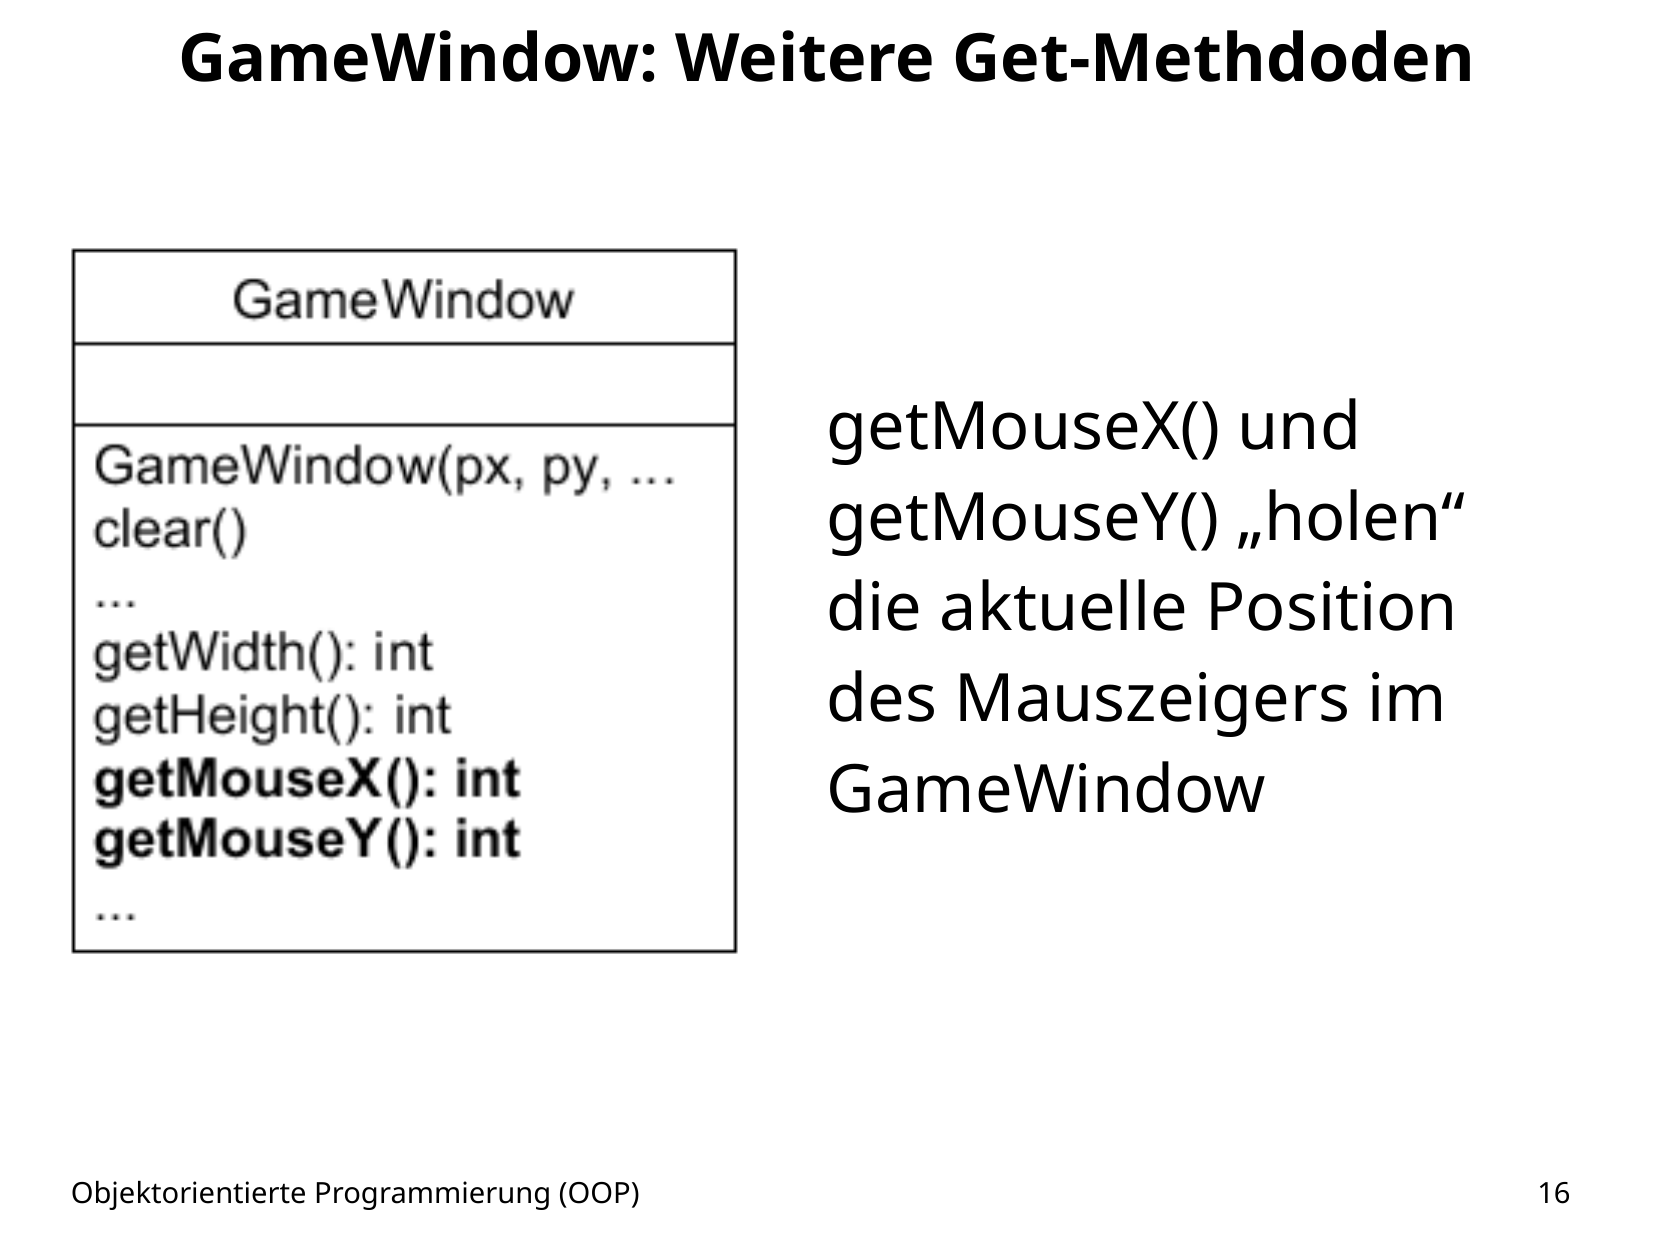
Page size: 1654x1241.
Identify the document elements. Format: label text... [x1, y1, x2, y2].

title GameWindow: Weitere Get-Methdoden [0, 5, 1654, 107]
picture [70, 247, 741, 957]
list getMouseX() und getMouseY() „holen“ die aktuelle Position des Mauszeigers im GameWindow [826, 377, 1571, 1182]
